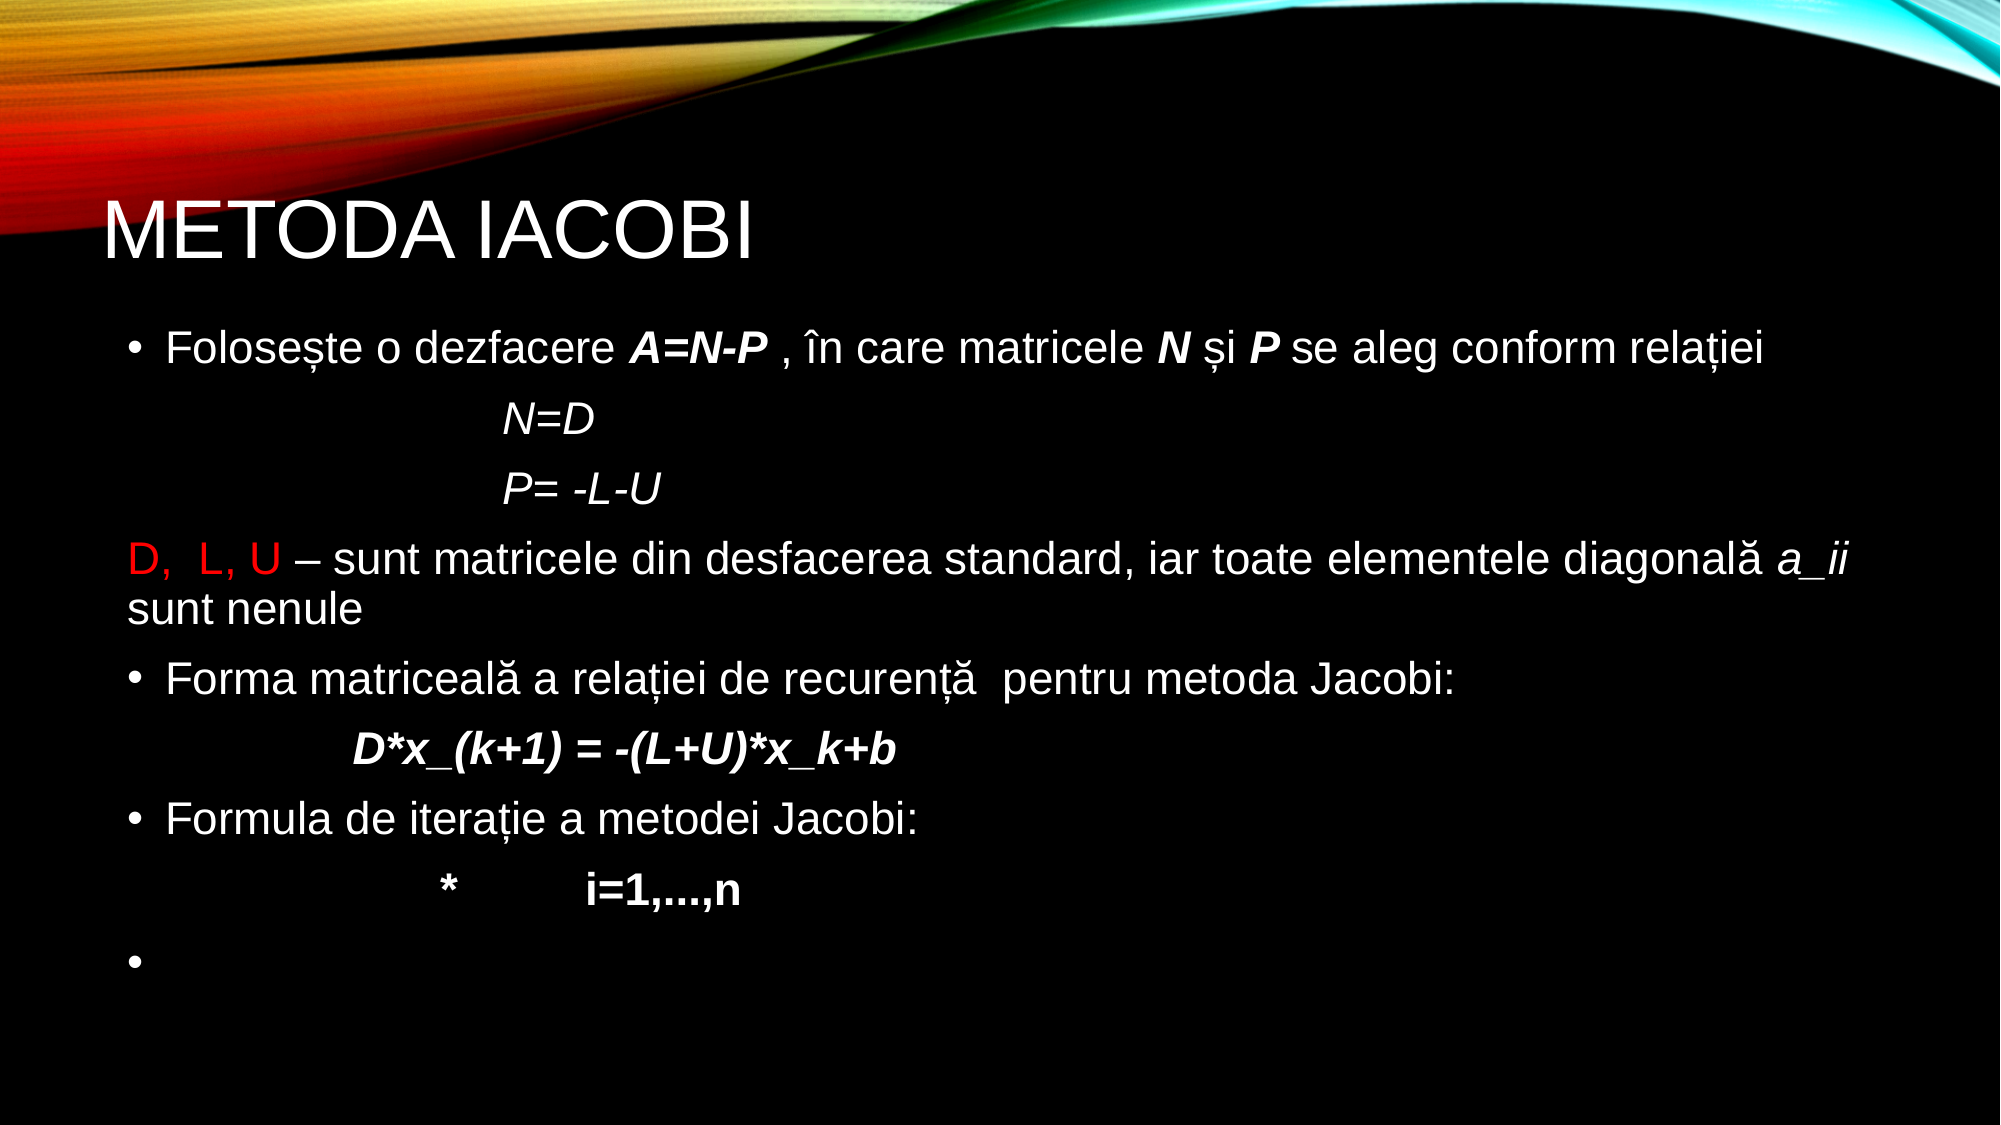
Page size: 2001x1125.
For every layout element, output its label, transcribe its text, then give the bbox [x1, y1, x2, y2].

list Folosește o dezfacere A=N-P , în care matricele N și P se aleg conform relației N=D P= -L-U D, L, U – sunt matricele din desfacerea standard, iar toate elementele diagonală a_ii sunt nenule Forma matriceală a relației de recurență pentru metoda Jacobi: D*x_(k+1) = -(L+U)*x_k+b Formula de iterație a metodei Jacobi: * i=1,...,n [112, 317, 1888, 1021]
title METODA IACOBI [86, 125, 1309, 338]
